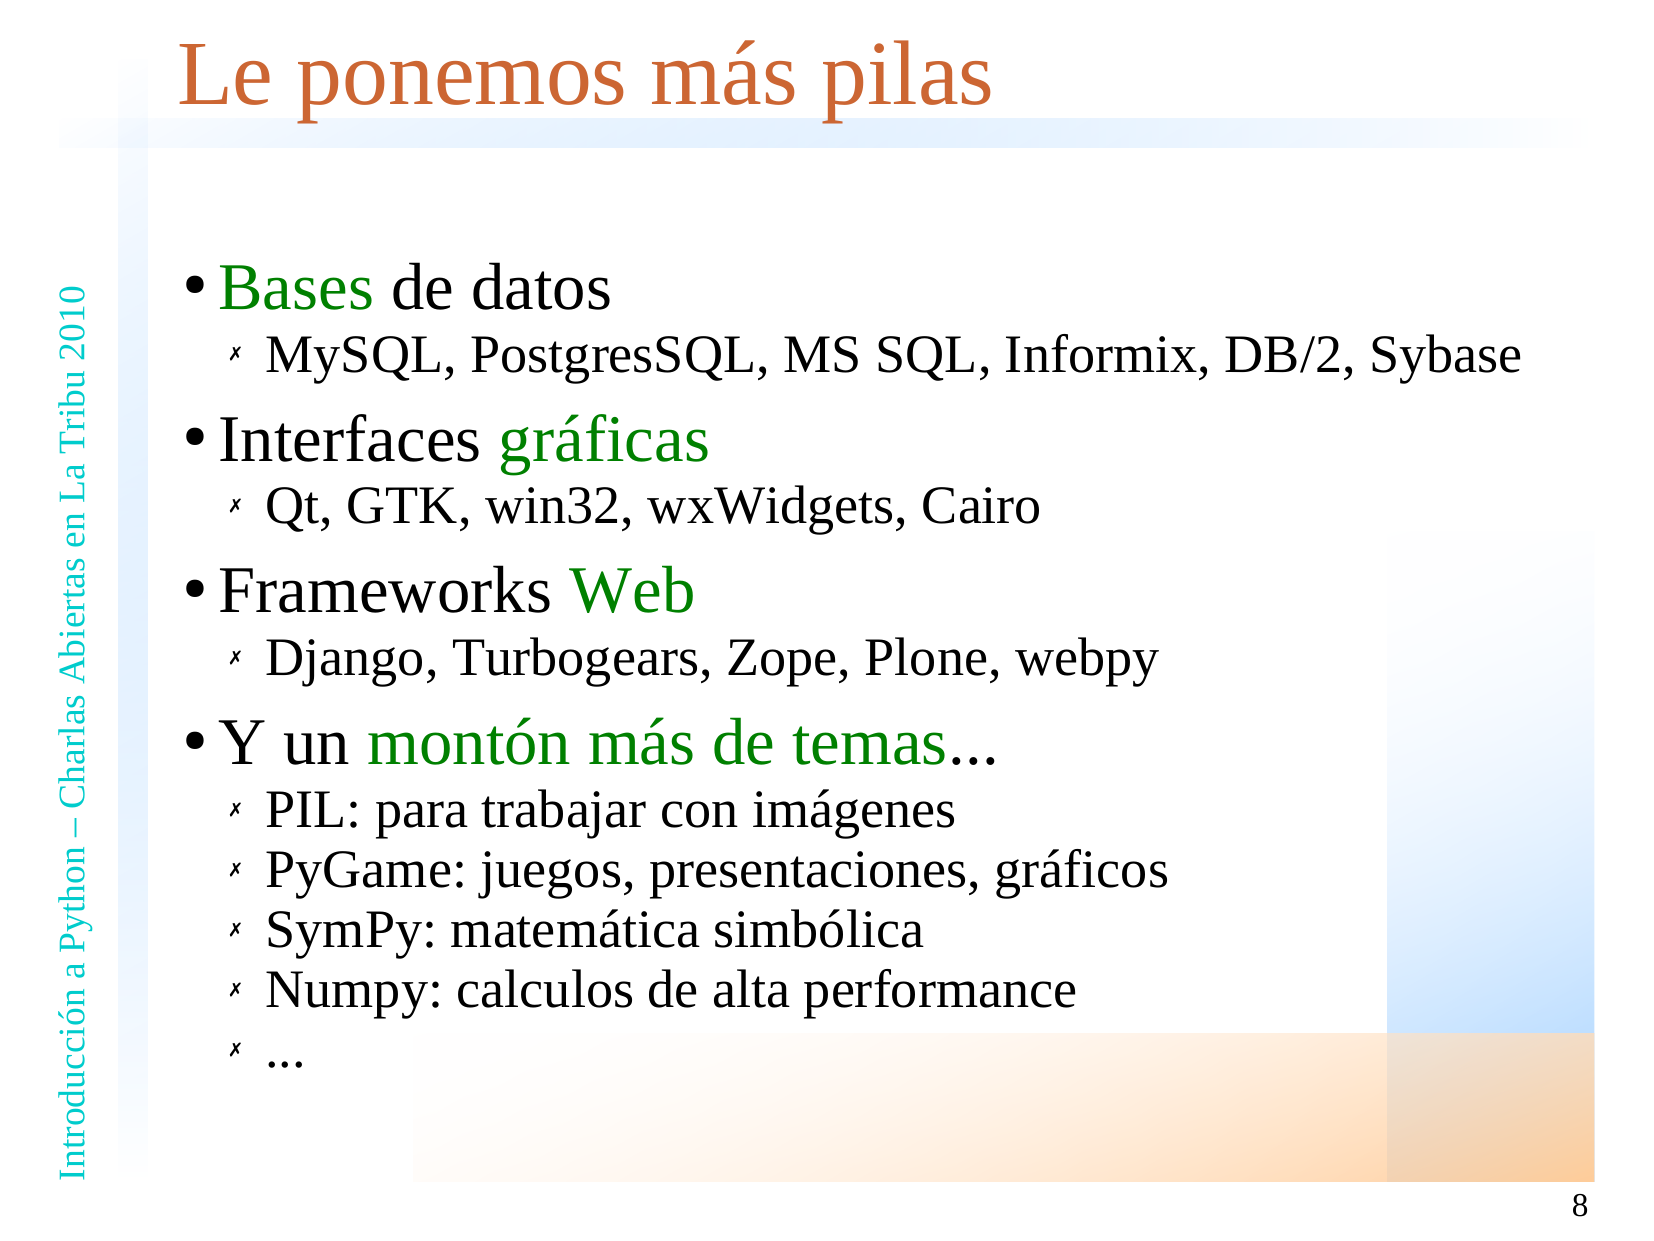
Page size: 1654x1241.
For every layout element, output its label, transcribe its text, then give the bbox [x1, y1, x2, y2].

title Le ponemos más pilas [177, 0, 1595, 147]
subtitle Bases de datos MySQL, PostgresSQL, MS SQL, Informix, DB/2, Sybase Interfaces gráficas Qt, GTK, win32, wxWidgets, Cairo Frameworks Web Django, Turbogears, Zope, Plone, webpy Y un montón más de temas... PIL: para trabajar con imágenes PyGame: juegos, presentaciones, gráficos SymPy: matemática simbólica Numpy: calculos de alta performance ... [147, 147, 1595, 1182]
